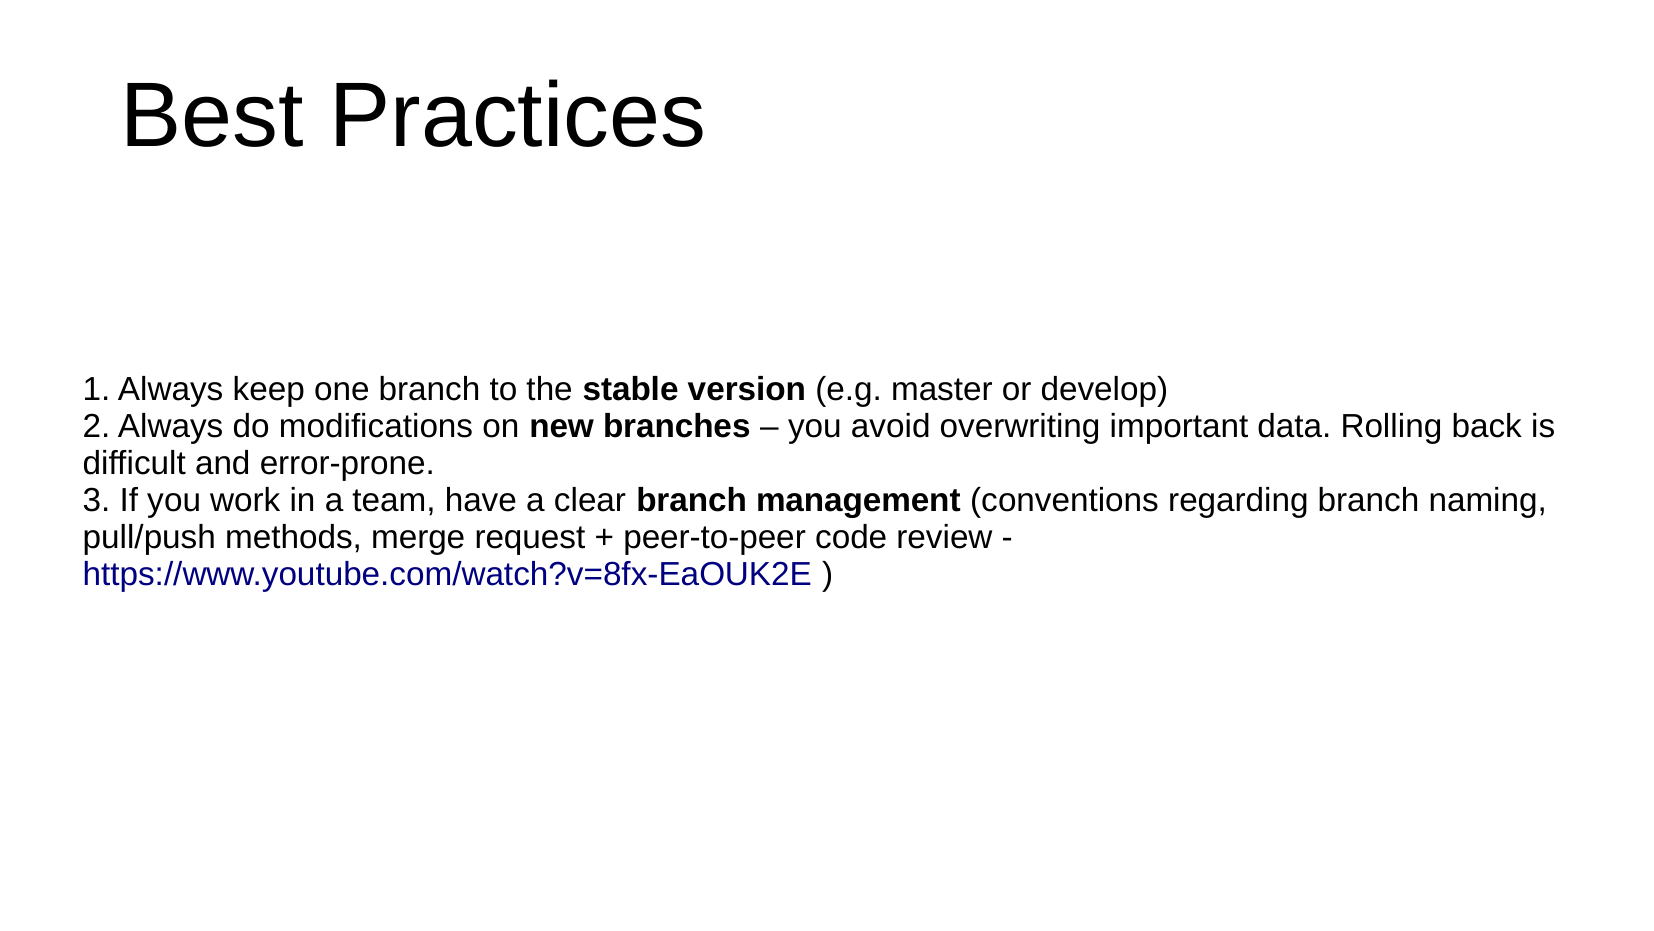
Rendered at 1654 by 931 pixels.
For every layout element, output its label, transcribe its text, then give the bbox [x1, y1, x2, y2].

subtitle 1. Always keep one branch to the stable version (e.g. master or develop) 2. Always do modifications on new branches – you avoid overwriting important data. Rolling back is difficult and error-prone. 3. If you work in a team, have a clear branch management (conventions regarding branch naming, pull/push methods, merge request + peer-to-peer code review - https://www.youtube.com/watch?v=8fx-EaOUK2E ) [82, 230, 1571, 770]
title Best Practices [82, 37, 746, 193]
